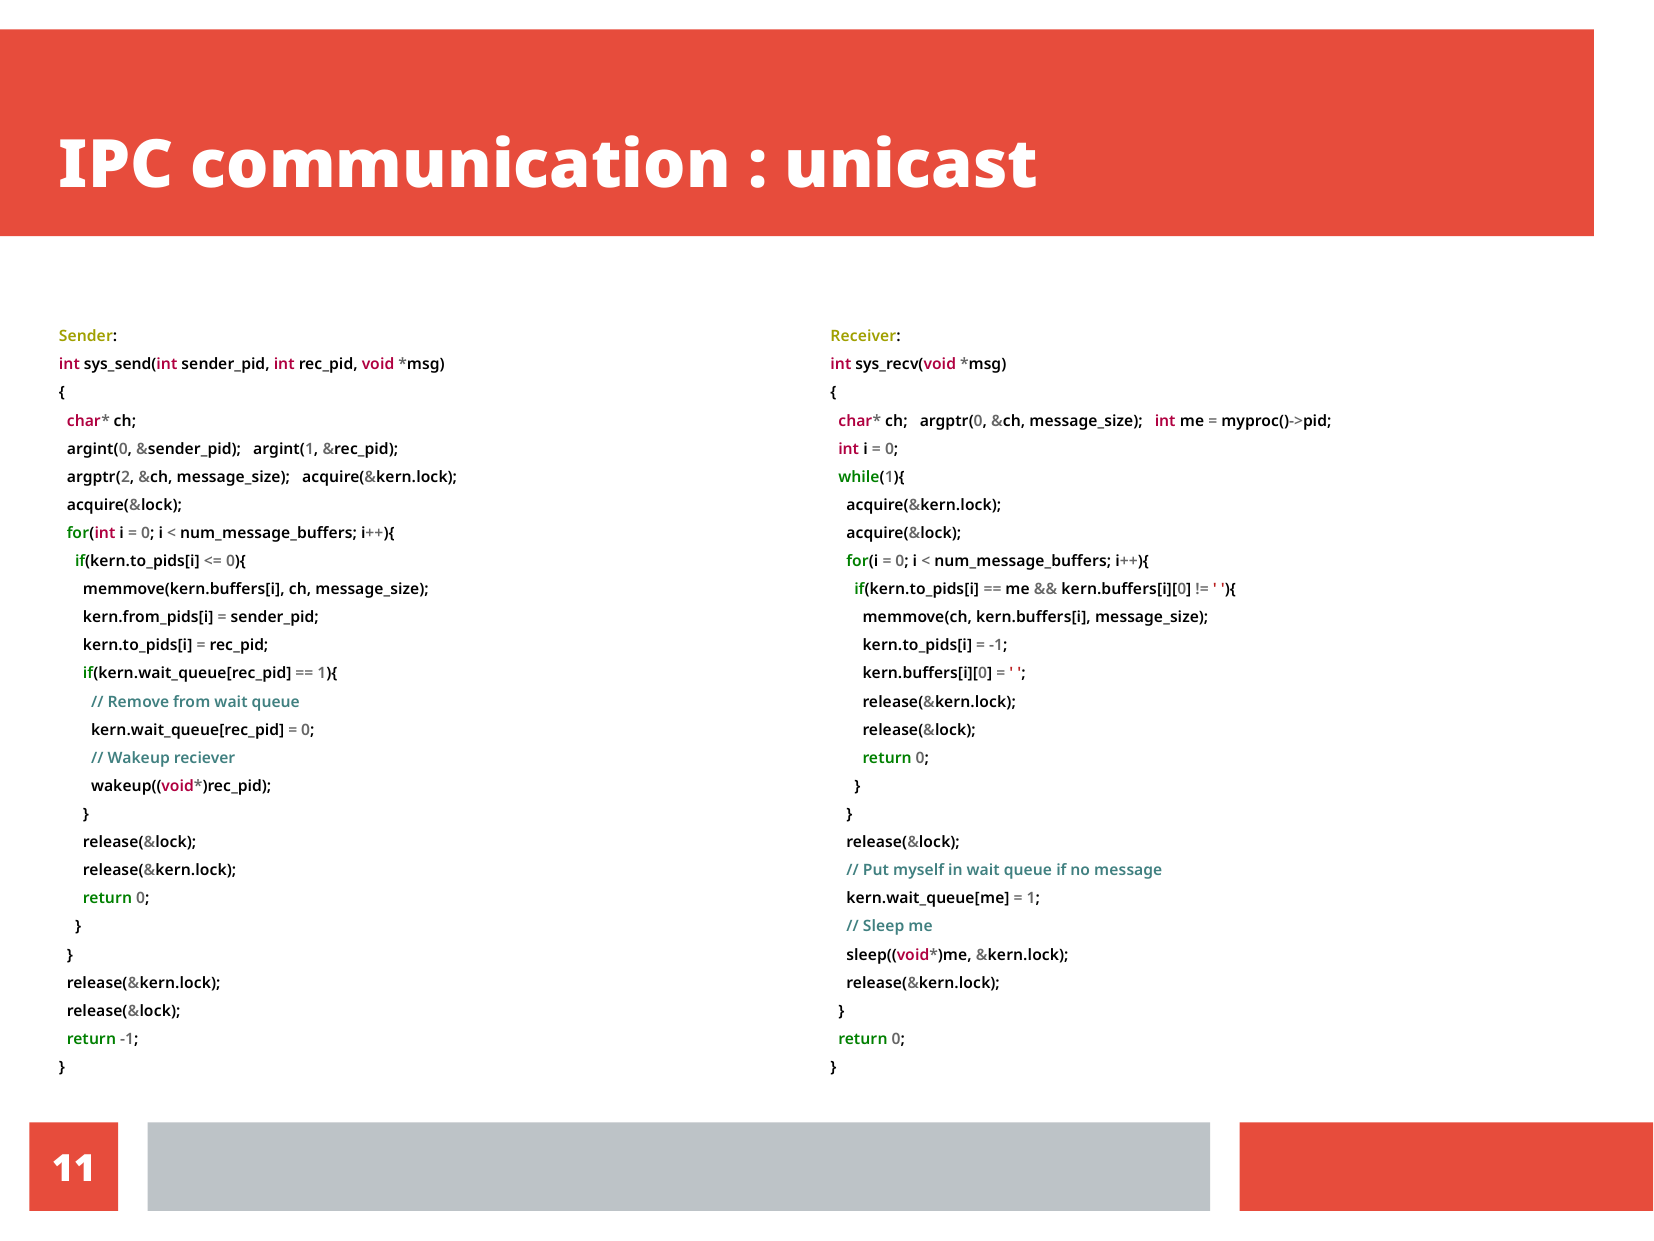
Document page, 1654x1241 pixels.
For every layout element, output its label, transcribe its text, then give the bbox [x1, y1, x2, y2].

list Receiver: int sys_recv(void *msg) { char* ch; argptr(0, &ch, message_size); int me = myproc()->pid; int i = 0; while(1){ acquire(&kern.lock); acquire(&lock); for(i = 0; i < num_message_buffers; i++){ if(kern.to_pids[i] == me && kern.buffers[i][0] != ' '){ memmove(ch, kern.buffers[i], message_size); kern.to_pids[i] = -1; kern.buffers[i][0] = ' '; release(&kern.lock); release(&lock); return 0; } } release(&lock); // Put myself in wait queue if no message kern.wait_queue[me] = 1; // Sleep me sleep((void*)me, &kern.lock); release(&kern.lock); } return 0; } [830, 324, 1566, 1093]
title IPC communication : unicast [58, 59, 1594, 207]
list Sender: int sys_send(int sender_pid, int rec_pid, void *msg) { char* ch; argint(0, &sender_pid); argint(1, &rec_pid); argptr(2, &ch, message_size); acquire(&kern.lock); acquire(&lock); for(int i = 0; i < num_message_buffers; i++){ if(kern.to_pids[i] <= 0){ memmove(kern.buffers[i], ch, message_size); kern.from_pids[i] = sender_pid; kern.to_pids[i] = rec_pid; if(kern.wait_queue[rec_pid] == 1){ // Remove from wait queue kern.wait_queue[rec_pid] = 0; // Wakeup reciever wakeup((void*)rec_pid); } release(&lock); release(&kern.lock); return 0; } } release(&kern.lock); release(&lock); return -1; } [58, 324, 794, 1093]
